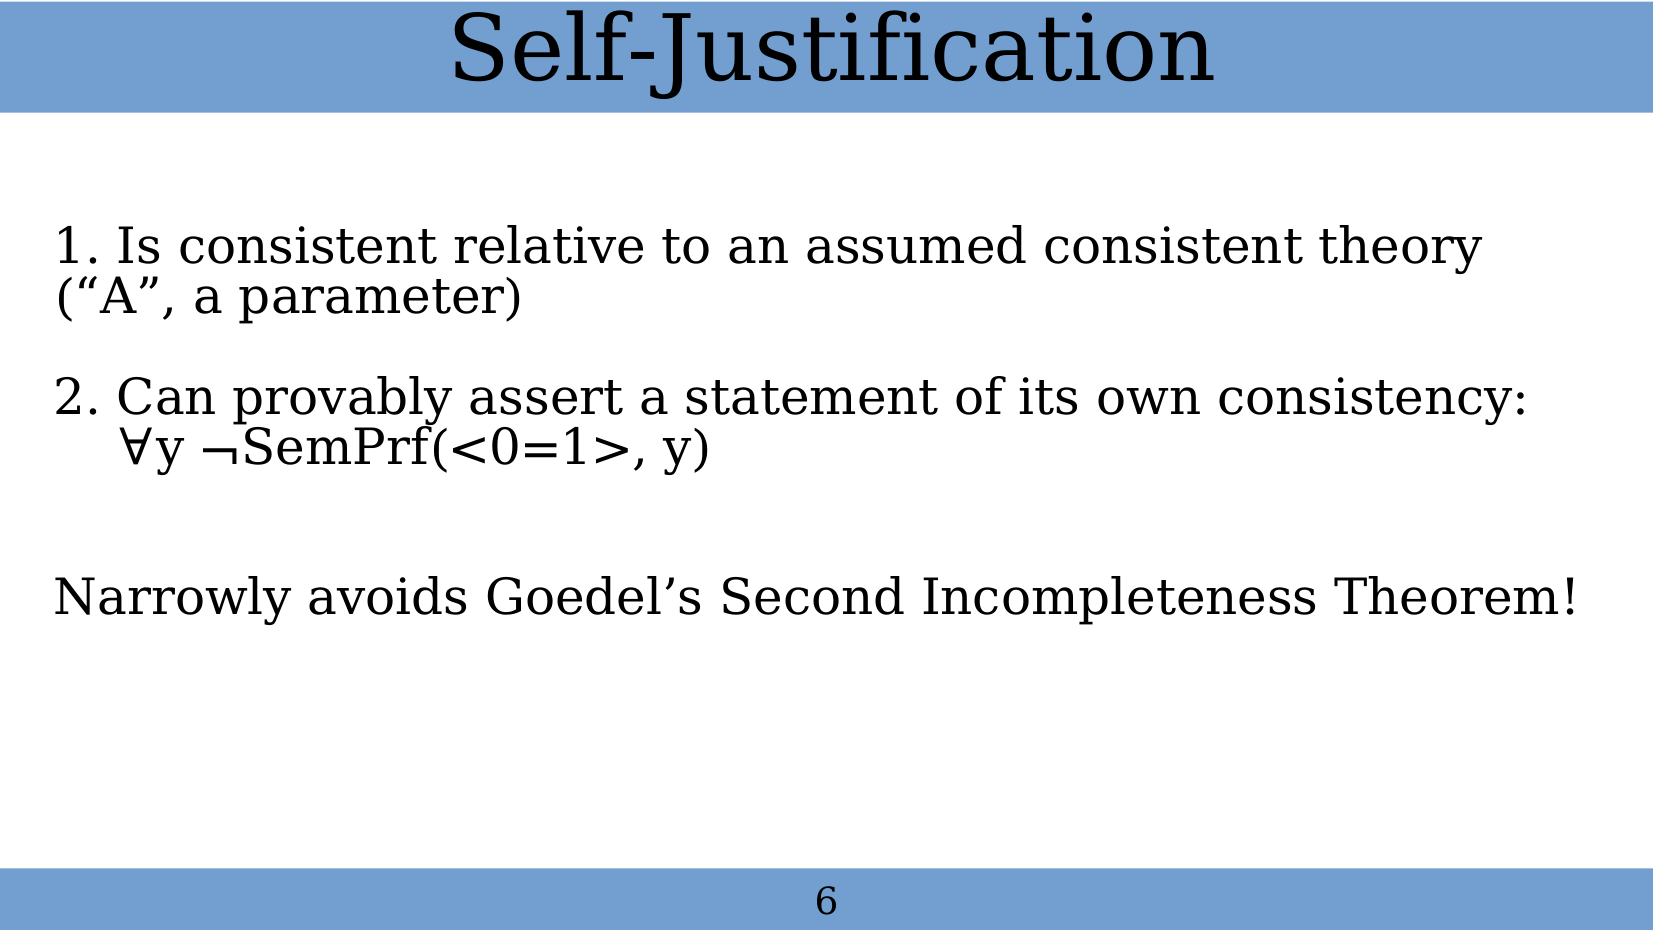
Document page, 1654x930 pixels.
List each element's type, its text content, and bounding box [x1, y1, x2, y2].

text_box Self-Justification [167, 0, 1498, 107]
text_box [0, 868, 1653, 930]
title [0, 1, 1653, 113]
text_box 6 [770, 877, 883, 930]
text_box 1. Is consistent relative to an assumed consistent theory (“A”, a parameter) 2. Can provably assert a statement of its own consistency: ∀y ¬SemPrf(<0=1>, y) Narrowly avoids Goedel’s Second Incompleteness Theorem! [38, 217, 1614, 683]
